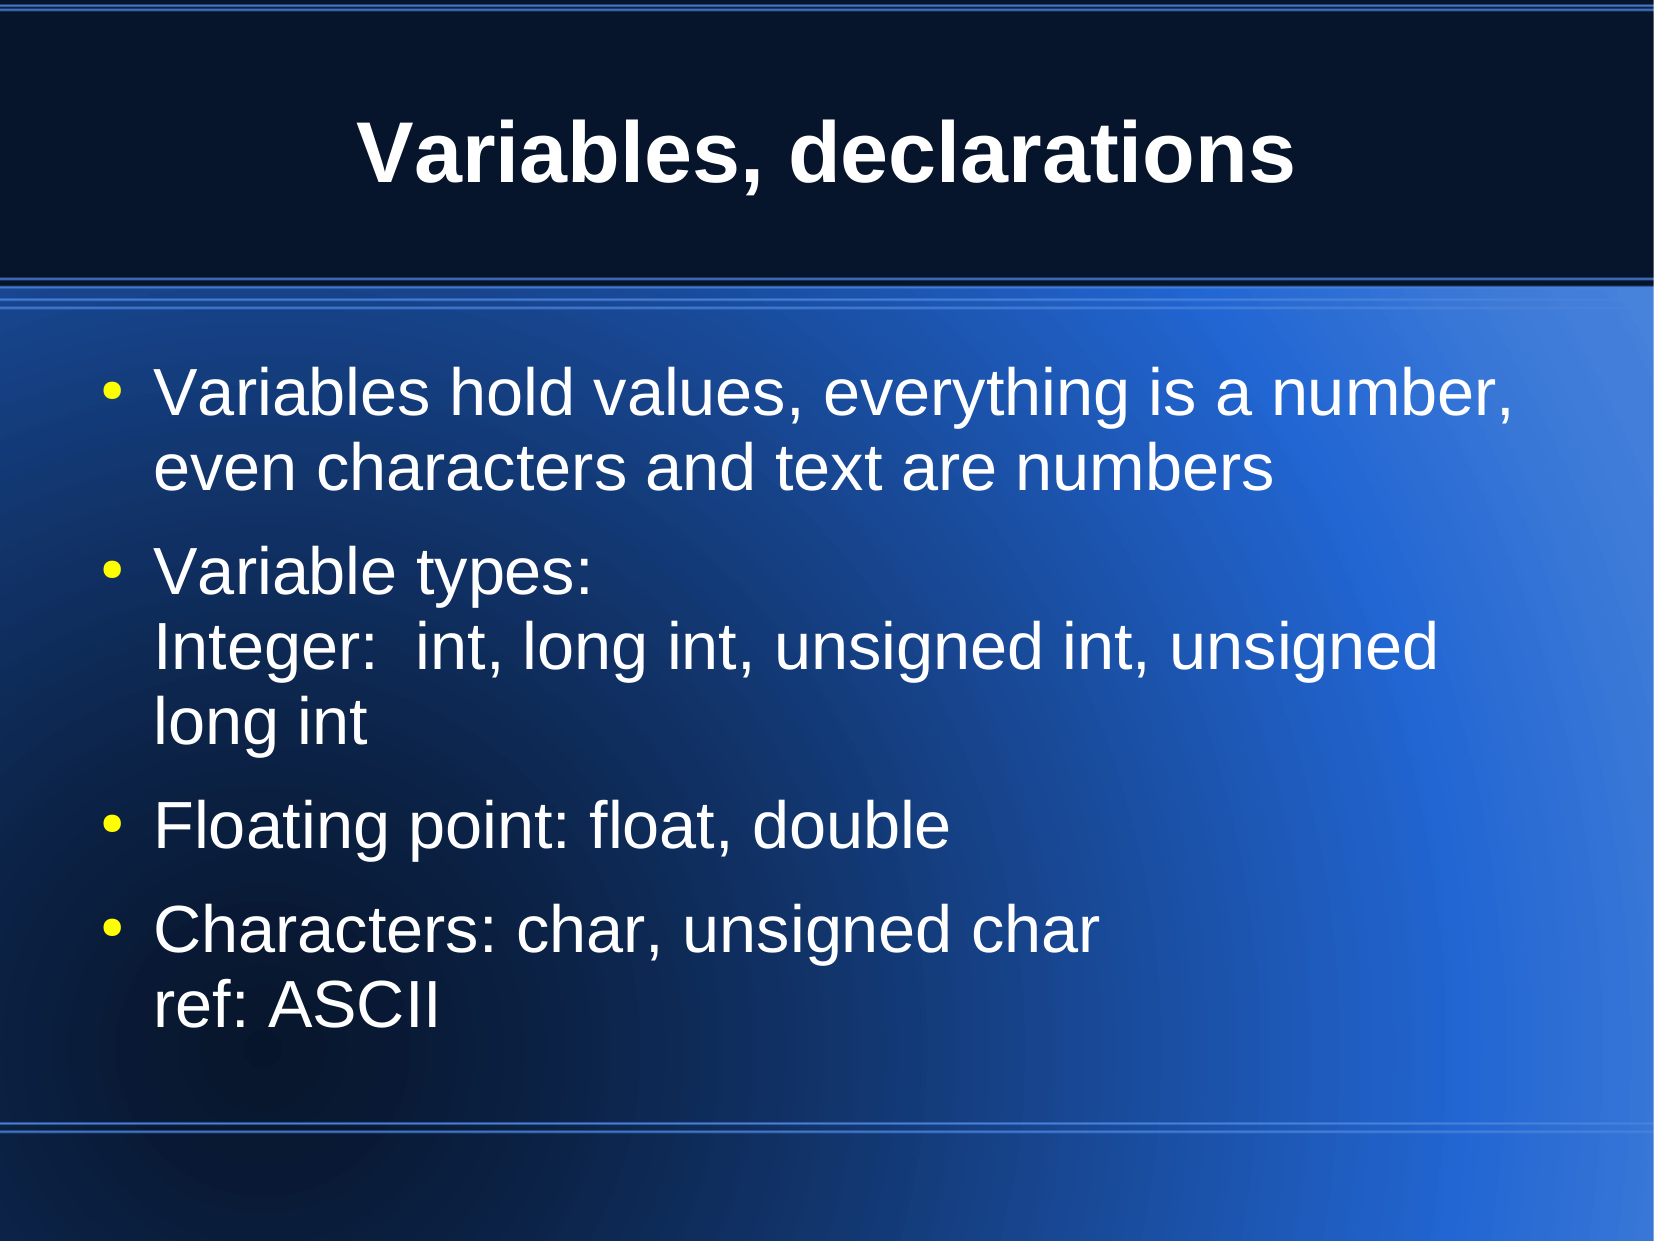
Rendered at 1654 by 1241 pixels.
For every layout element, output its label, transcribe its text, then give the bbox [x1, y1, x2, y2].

picture [0, 0, 1654, 1241]
title Variables, declarations [82, 49, 1571, 257]
list Variables hold values, everything is a number, even characters and text are numbers Variable types: Integer: int, long int, unsigned int, unsigned long int Floating point: float, double Characters: char, unsigned char ref: ASCII [82, 355, 1571, 1058]
